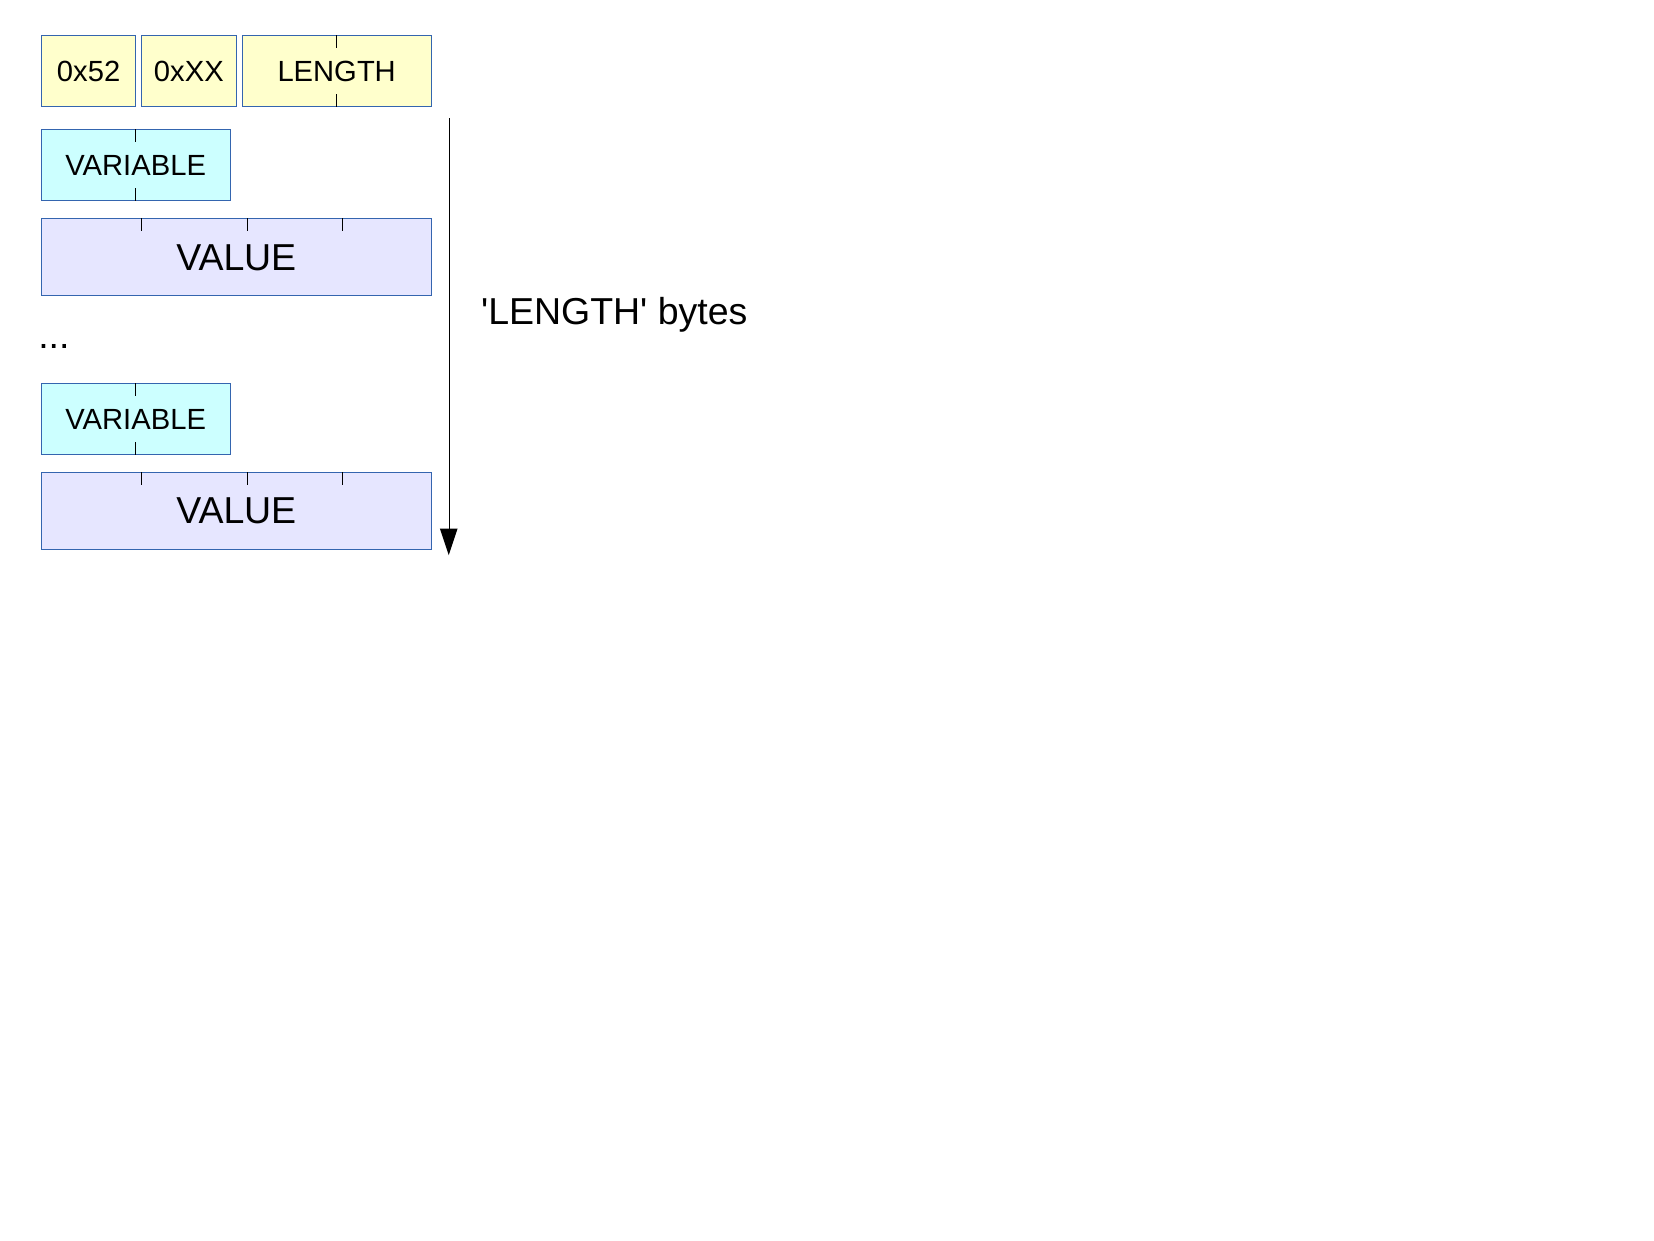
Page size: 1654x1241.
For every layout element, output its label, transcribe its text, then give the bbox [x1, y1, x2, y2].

text_box 0x52 [41, 35, 136, 107]
text_box VALUE [41, 472, 432, 550]
text_box 'LENGTH' bytes [466, 283, 763, 341]
text_box VALUE [41, 218, 432, 296]
text_box ... [23, 307, 85, 364]
text_box VARIABLE [41, 129, 231, 201]
text_box VARIABLE [41, 383, 231, 455]
text_box 0xXX [141, 35, 237, 107]
text_box LENGTH [242, 35, 432, 107]
